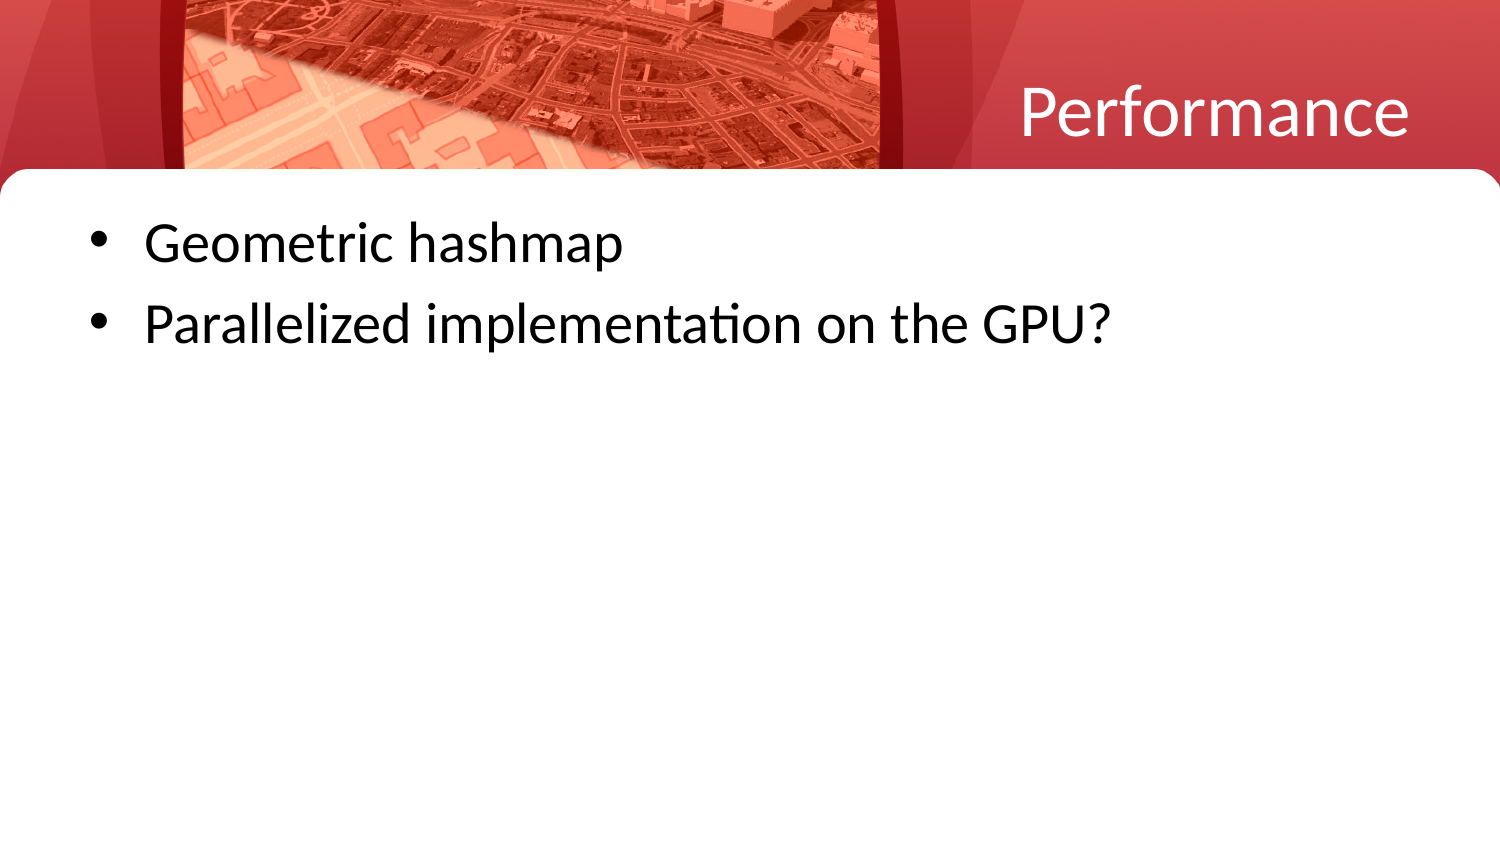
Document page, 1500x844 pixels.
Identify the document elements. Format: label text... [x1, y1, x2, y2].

picture [0, 0, 1500, 844]
title Performance [73, 44, 1427, 170]
list Geometric hashmap Parallelized implementation on the GPU? [73, 196, 1427, 798]
